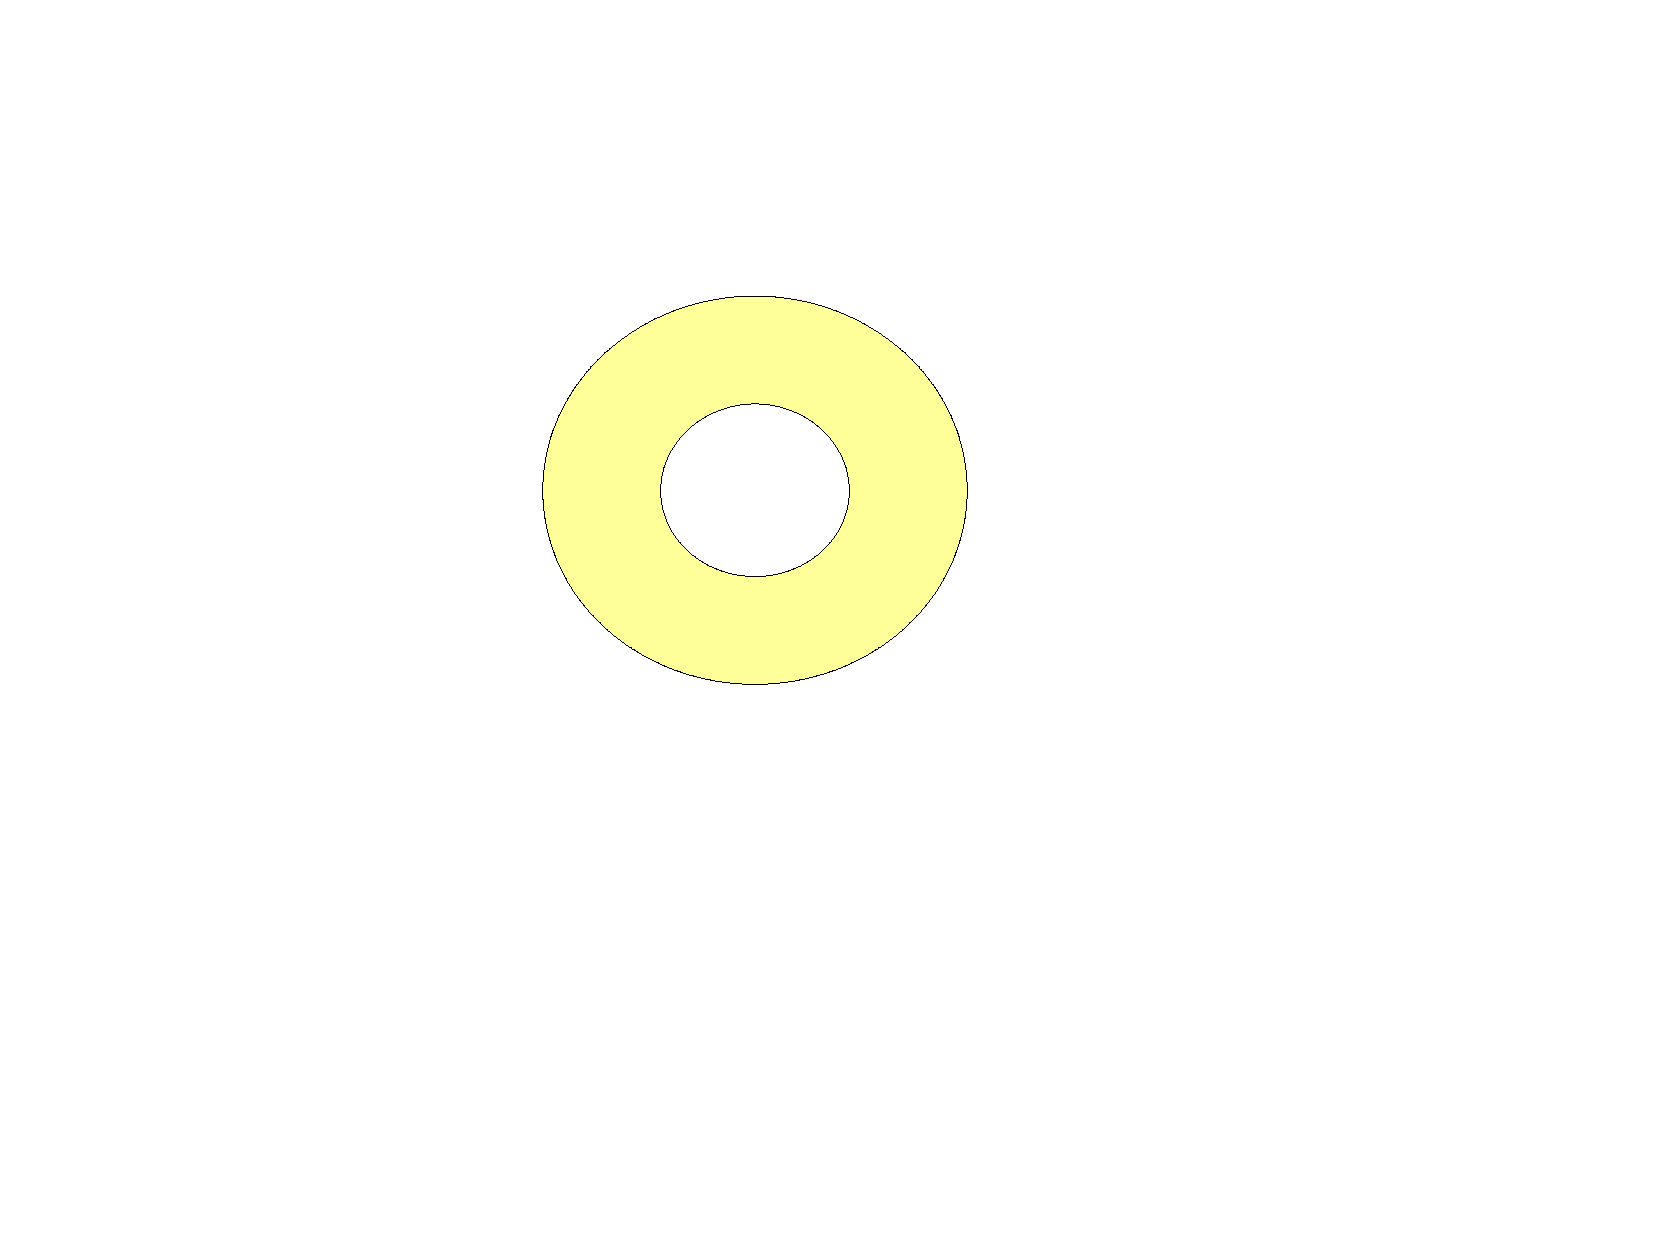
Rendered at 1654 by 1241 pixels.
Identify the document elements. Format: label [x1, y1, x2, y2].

text_box [542, 296, 968, 685]
